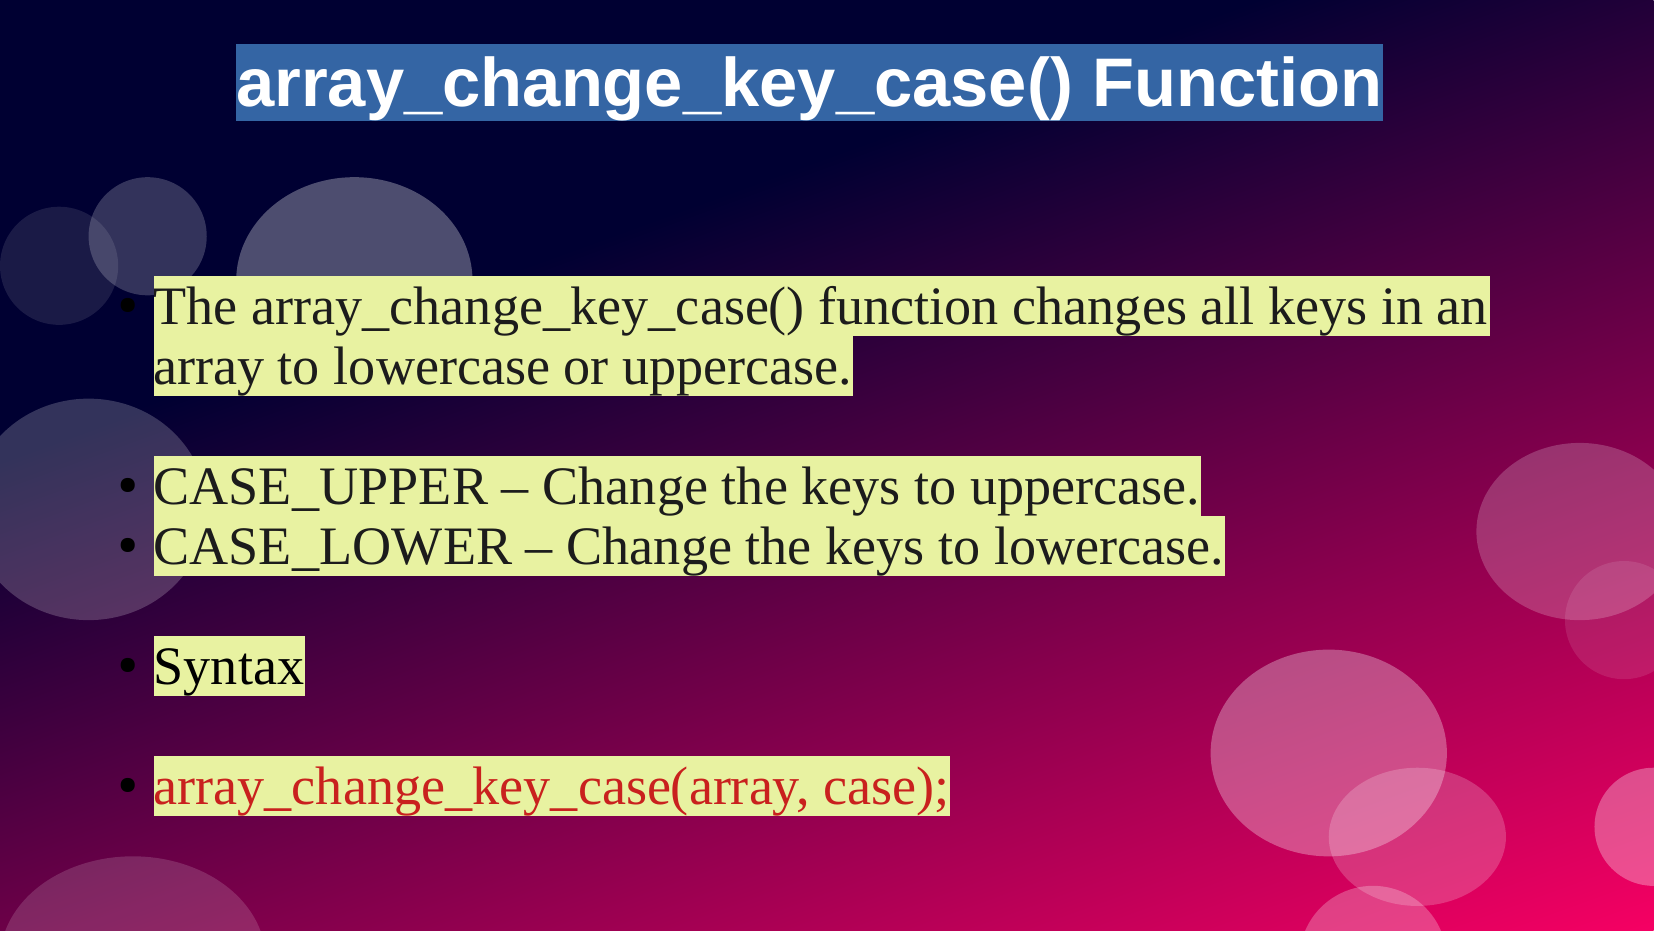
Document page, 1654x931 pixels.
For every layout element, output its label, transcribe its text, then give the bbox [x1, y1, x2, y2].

subtitle The array_change_key_case() function changes all keys in an array to lowercase or uppercase. CASE_UPPER – Change the keys to uppercase. CASE_LOWER – Change the keys to lowercase. Syntax array_change_key_case(array, case); [118, 216, 1607, 931]
title array_change_key_case() Function [88, 17, 1577, 148]
